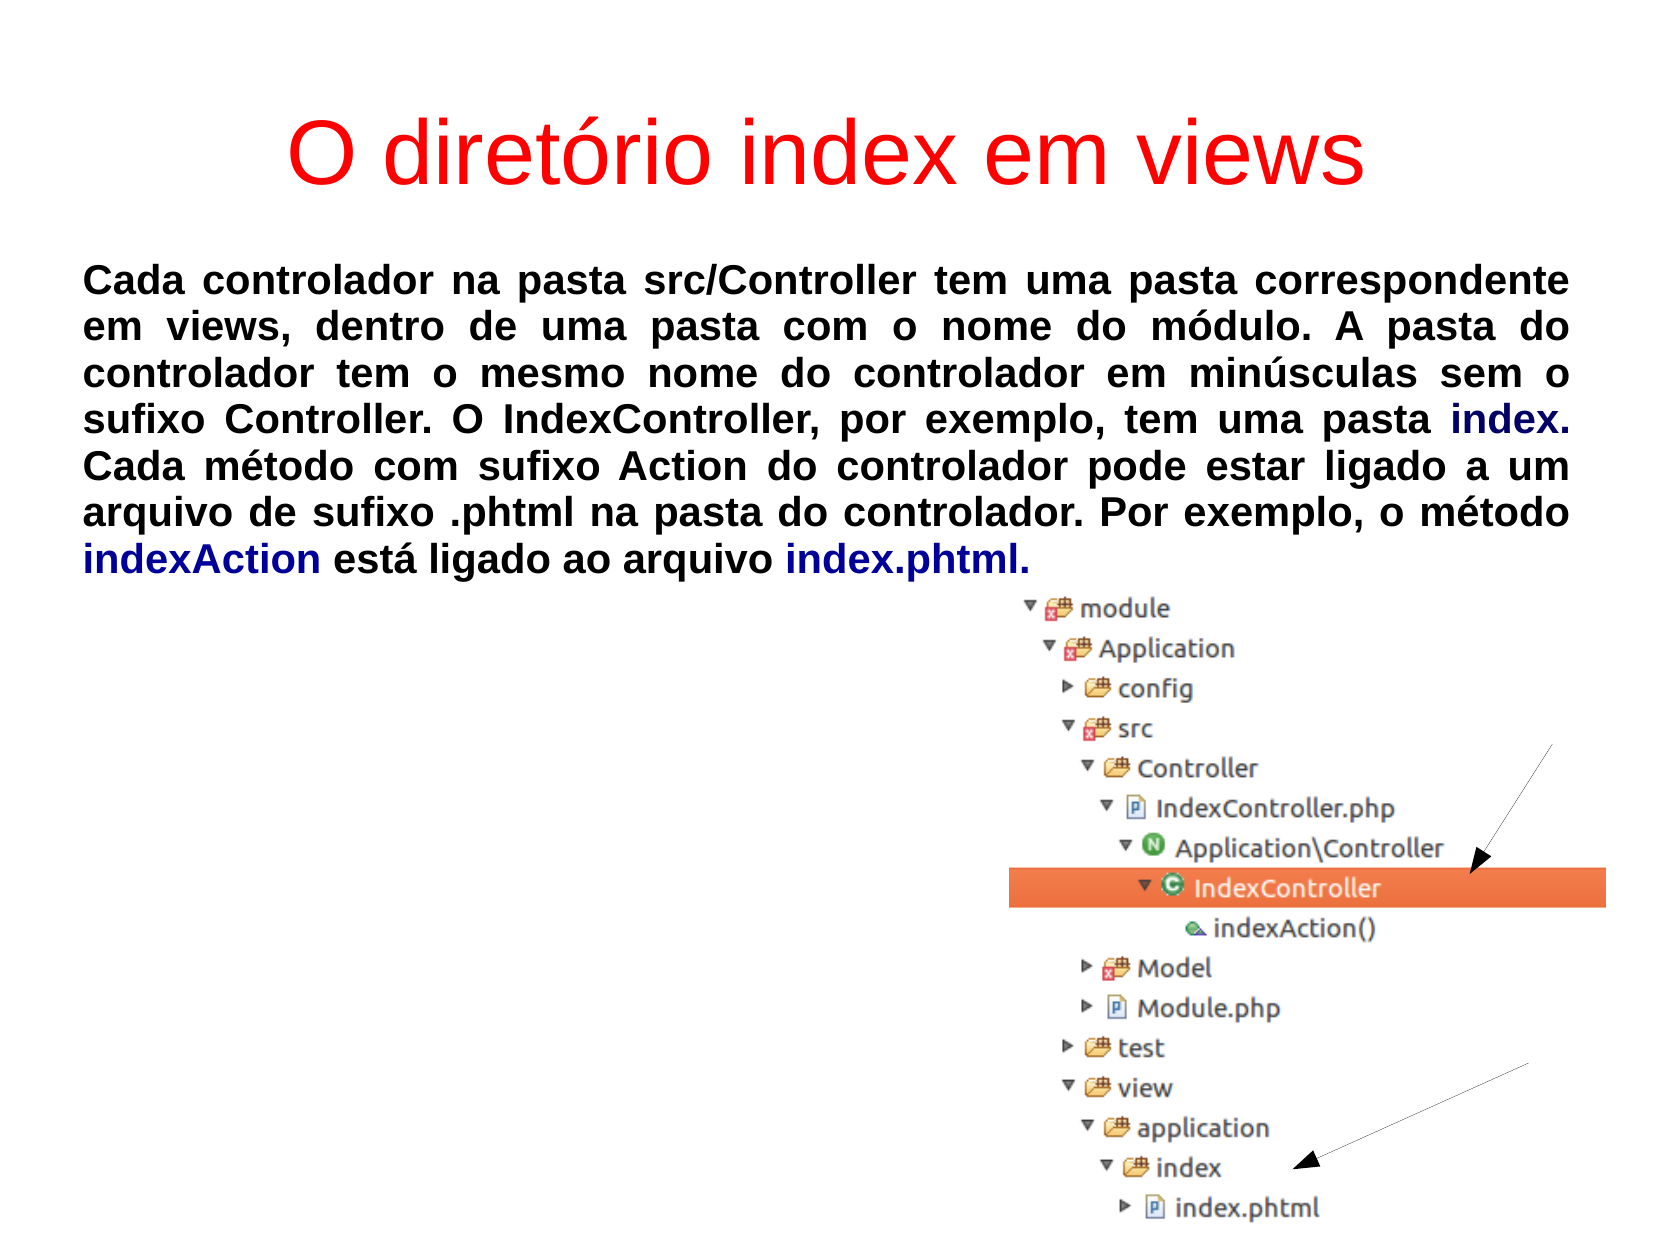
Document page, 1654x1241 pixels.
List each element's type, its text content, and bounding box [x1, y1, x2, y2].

picture [1009, 590, 1606, 1226]
list Cada controlador na pasta src/Controller tem uma pasta correspondente em views, dentro de uma pasta com o nome do módulo. A pasta do controlador tem o mesmo nome do controlador em minúsculas sem o sufixo Controller. O IndexController, por exemplo, tem uma pasta index. Cada método com sufixo Action do controlador pode estar ligado a um arquivo de sufixo .phtml na pasta do controlador. Por exemplo, o método indexAction está ligado ao arquivo index.phtml. [82, 256, 1571, 1170]
title O diretório index em views [82, 49, 1571, 256]
